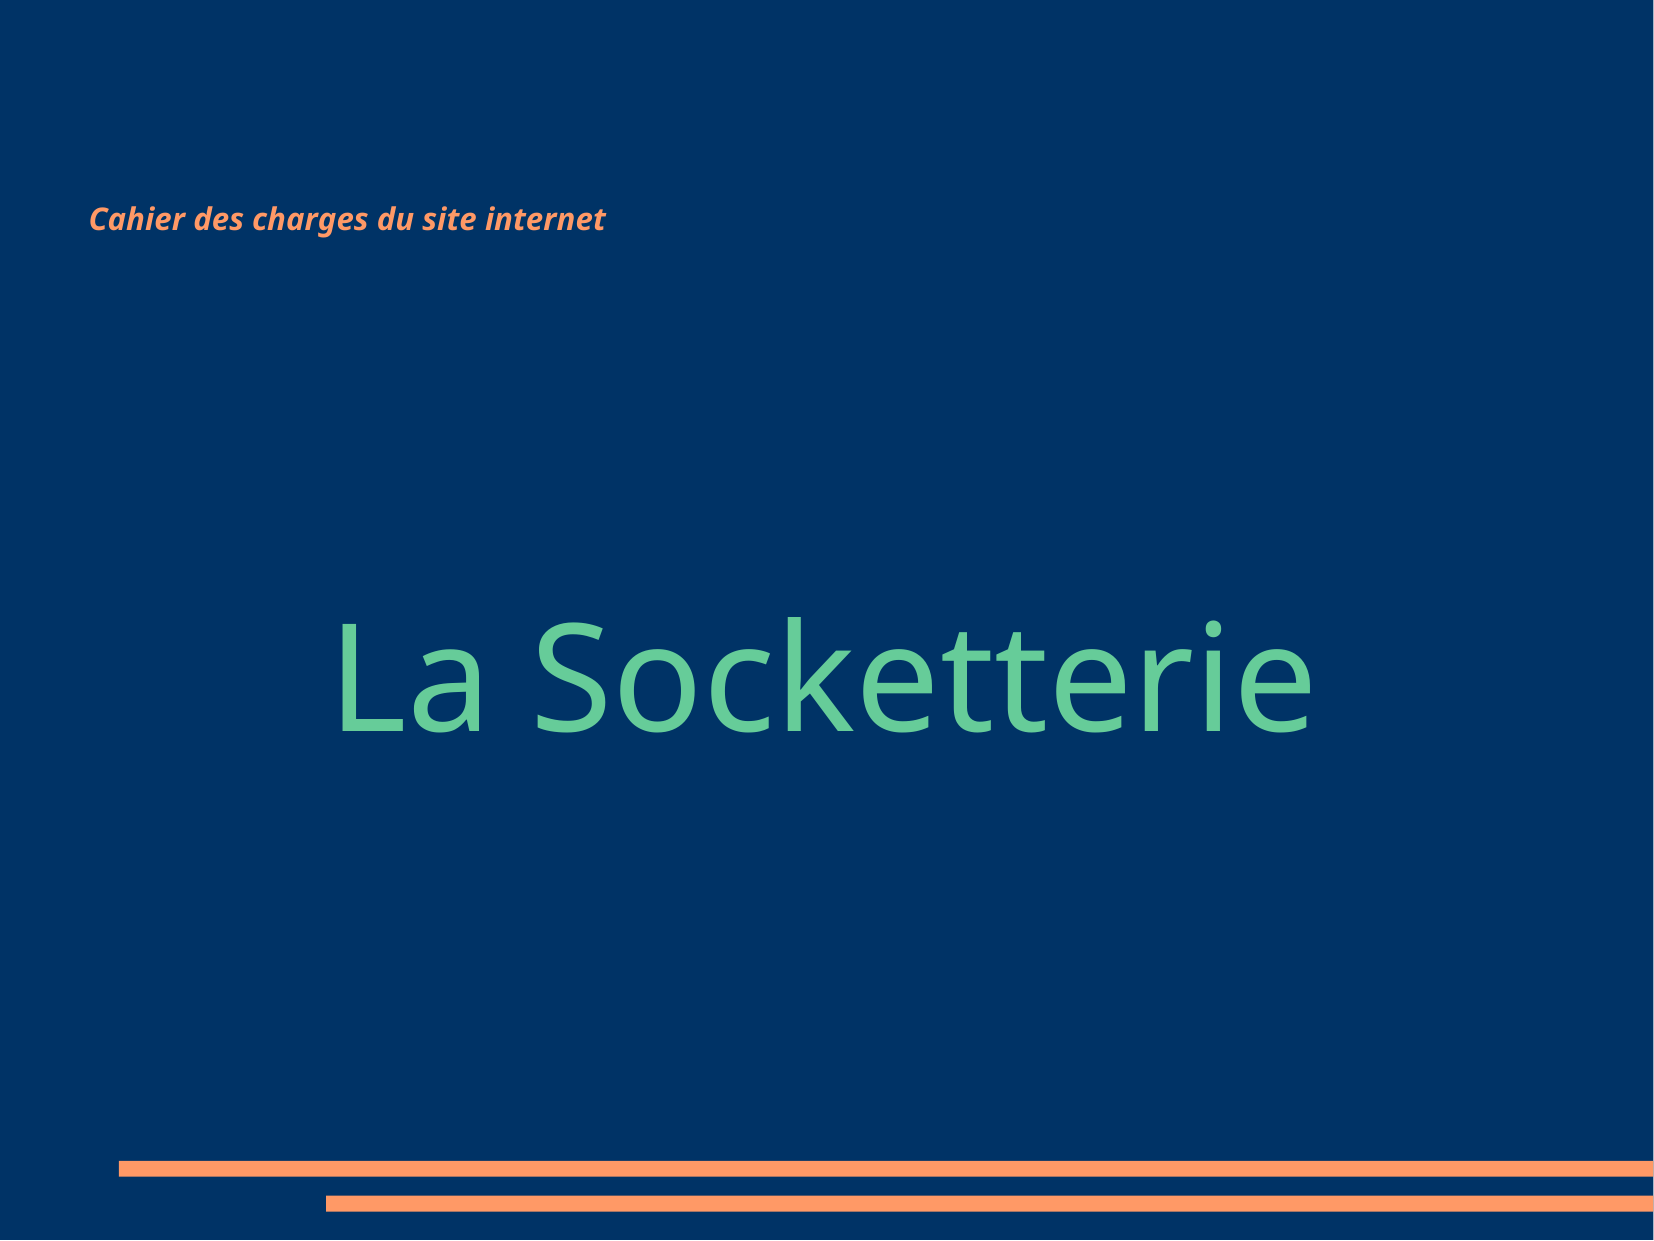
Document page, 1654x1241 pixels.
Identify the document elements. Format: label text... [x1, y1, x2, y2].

title Cahier des charges du site internet [88, 114, 1534, 271]
subtitle La Socketterie [64, 271, 1583, 1075]
